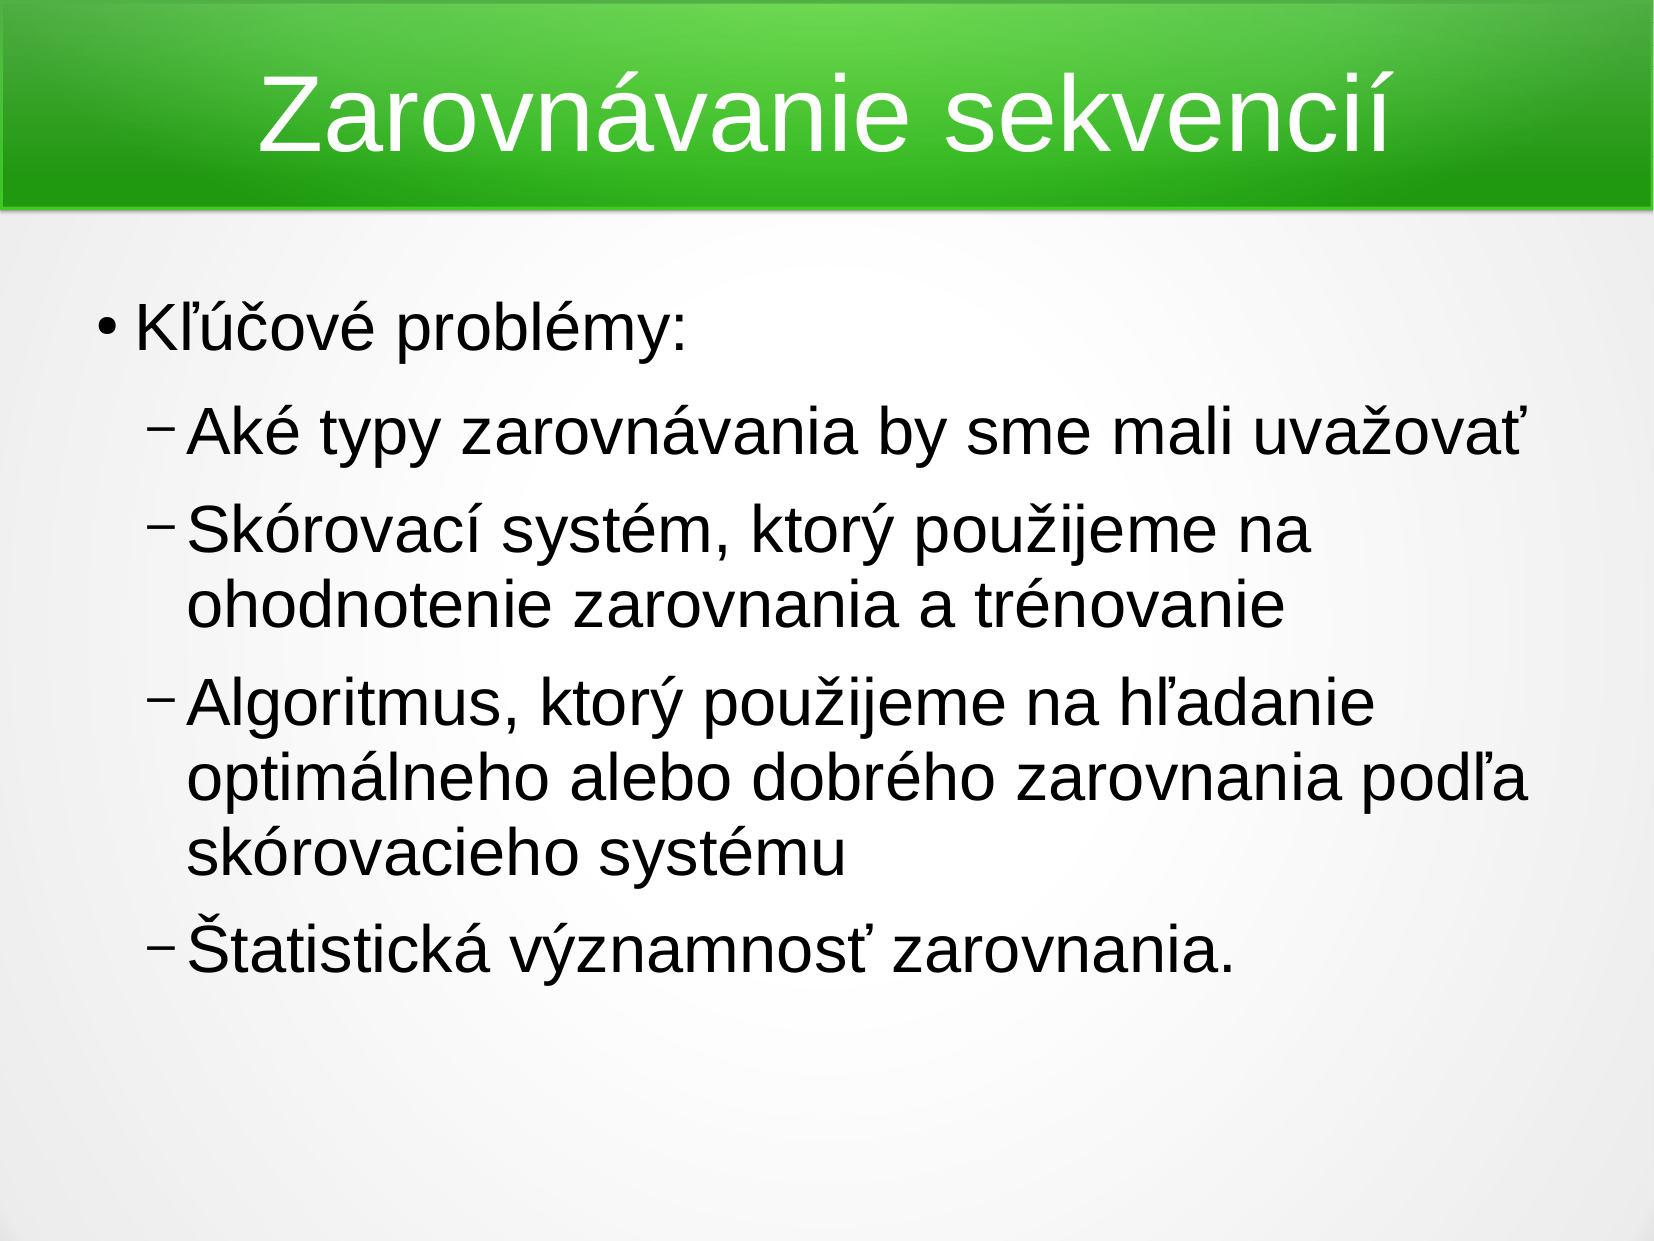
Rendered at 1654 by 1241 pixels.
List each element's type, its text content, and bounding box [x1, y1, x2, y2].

list Kľúčové problémy: Aké typy zarovnávania by sme mali uvažovať Skórovací systém, ktorý použijeme na ohodnotenie zarovnania a trénovanie Algoritmus, ktorý použijeme na hľadanie optimálneho alebo dobrého zarovnania podľa skórovacieho systému Štatistická významnosť zarovnania. [82, 290, 1538, 1010]
title Zarovnávanie sekvencií [82, 49, 1571, 179]
